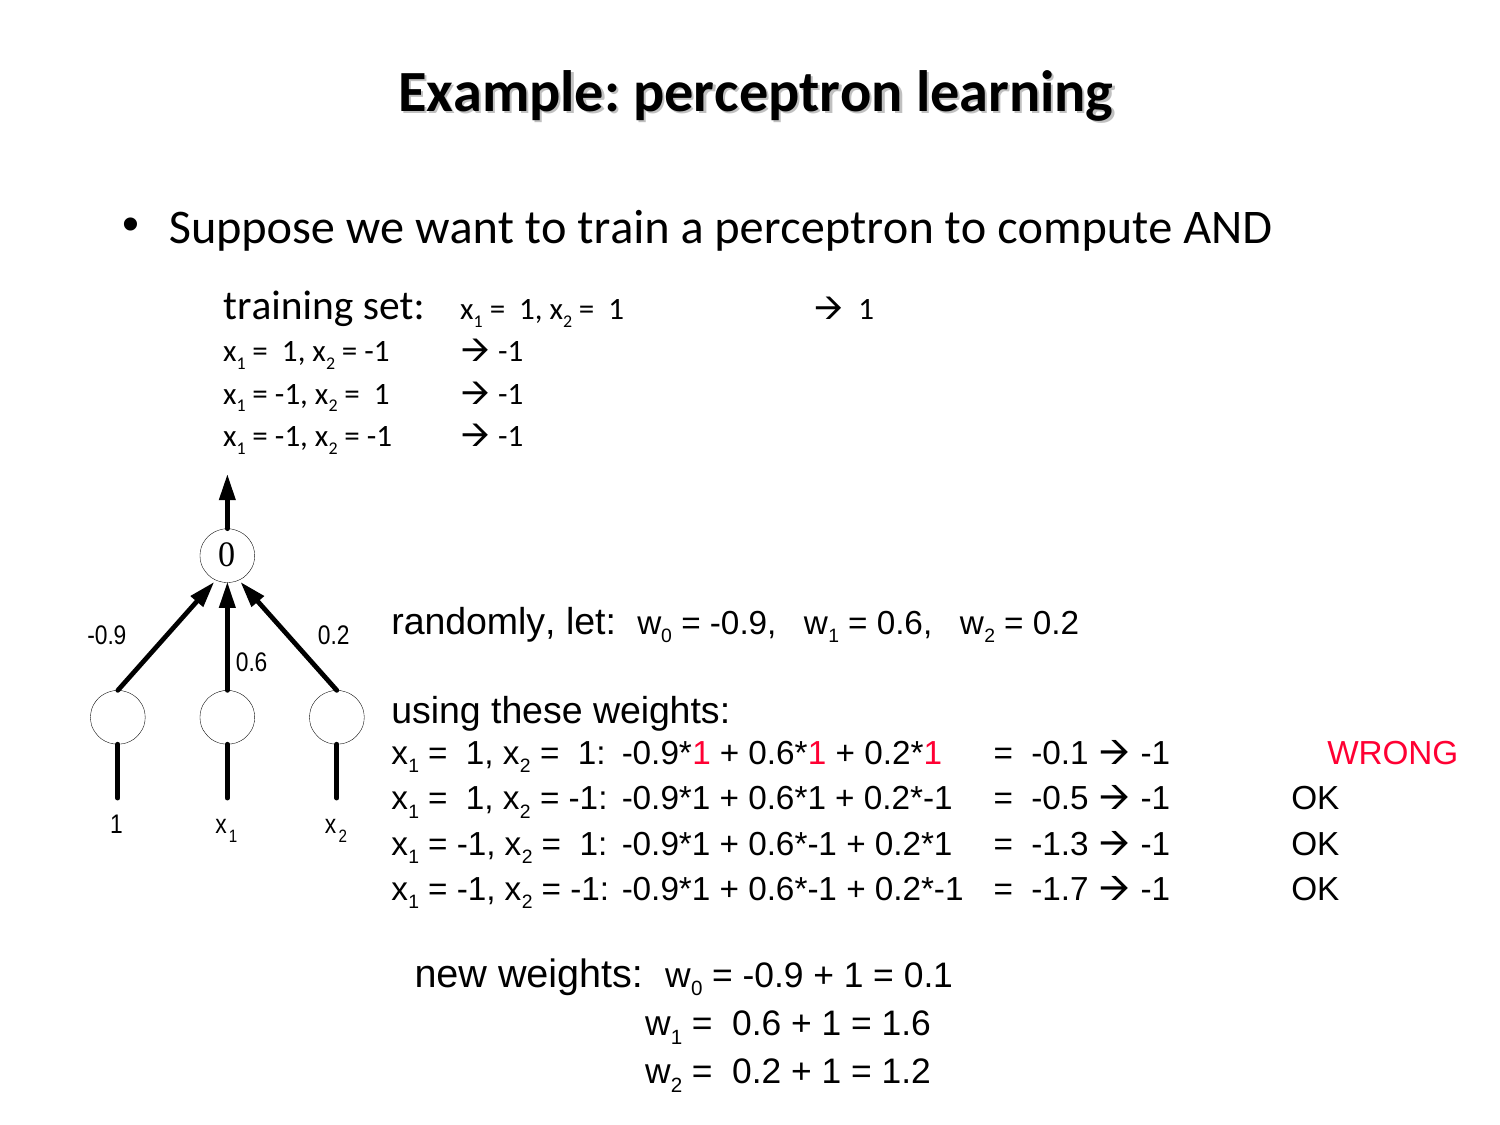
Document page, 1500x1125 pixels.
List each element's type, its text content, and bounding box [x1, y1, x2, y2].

title Example: perceptron learning [47, 35, 1465, 141]
text_box new weights: w0 = -0.9 + 1 = 0.1 w1 = 0.6 + 1 = 1.6 w2 = 0.2 + 1 = 1.2 [400, 940, 1437, 1104]
text_box randomly, let: w0 = -0.9, w1 = 0.6, w2 = 0.2 using these weights: x1 = 1, x2 = 1: -0.9*1 + 0.6*1 + 0.2*1 = -0.1  -1 WRONG x1 = 1, x2 = -1: -0.9*1 + 0.6*1 + 0.2*-1 = -0.5  -1 OK x1 = -1, x2 = 1: -0.9*1 + 0.6*-1 + 0.2*1 = -1.3  -1 OK x1 = -1, x2 = -1: -0.9*1 + 0.6*-1 + 0.2*-1 = -1.7  -1 OK [377, 589, 1500, 921]
list Suppose we want to train a perceptron to compute AND training set: x1 = 1, x2 = 1  1 x1 = 1, x2 = -1  -1 x1 = -1, x2 = 1  -1 x1 = -1, x2 = -1  -1 [107, 187, 1467, 469]
chart [35, 445, 419, 879]
